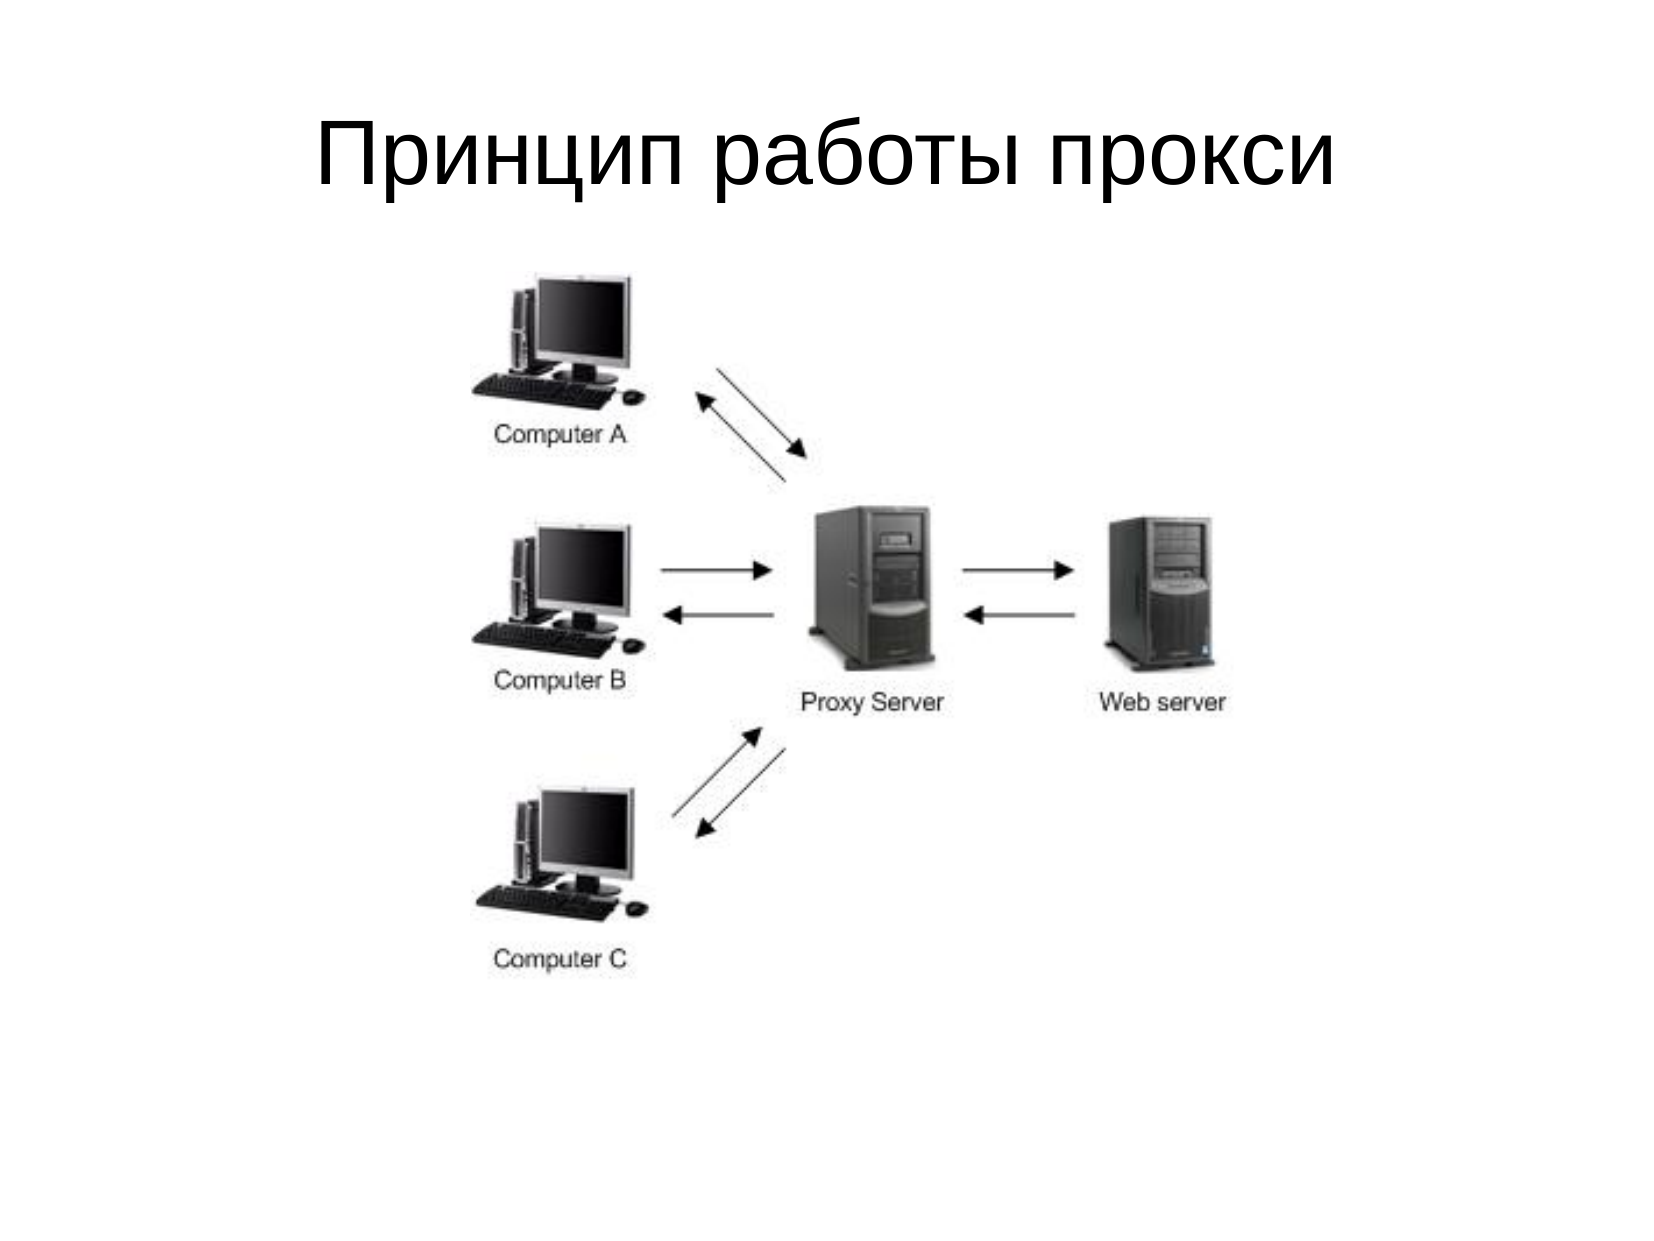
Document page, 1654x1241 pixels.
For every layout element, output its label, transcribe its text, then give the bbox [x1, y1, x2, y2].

title Принцип работы прокси [82, 49, 1571, 257]
picture [470, 271, 1264, 991]
